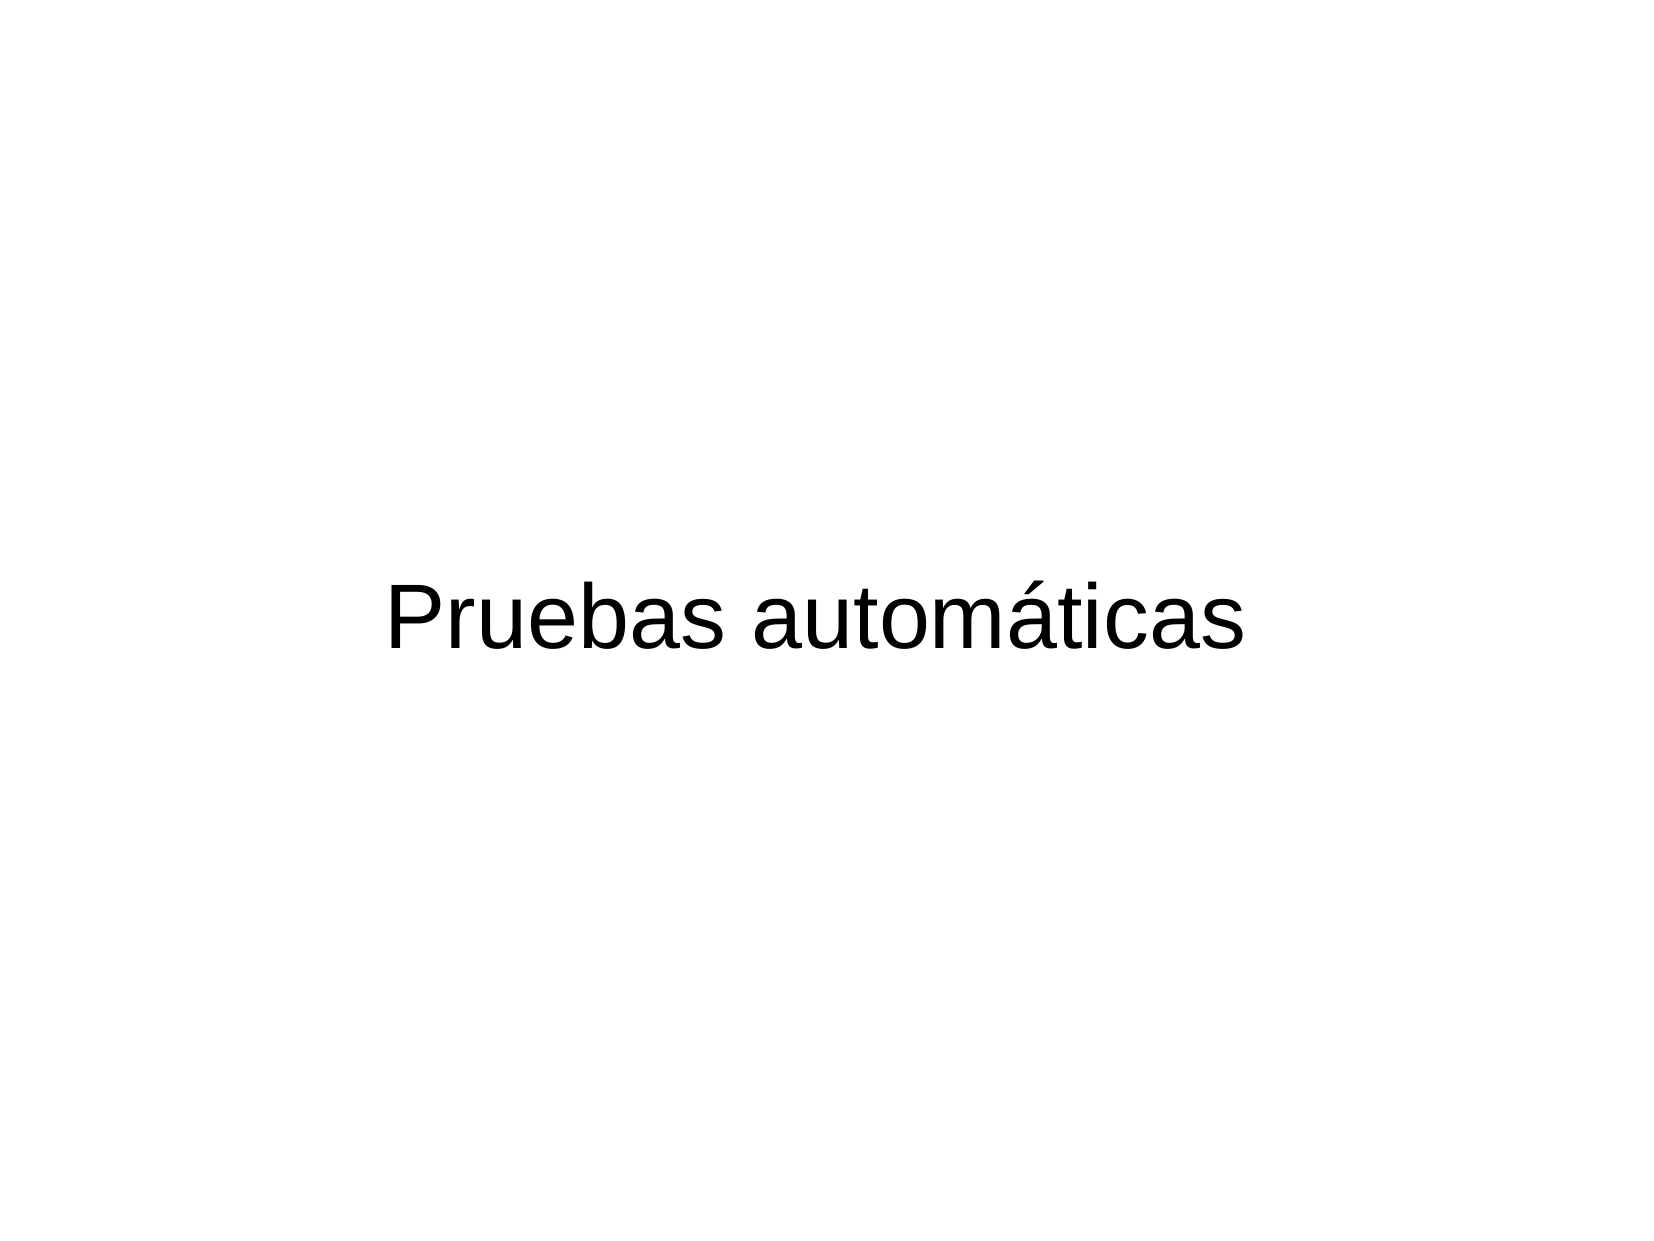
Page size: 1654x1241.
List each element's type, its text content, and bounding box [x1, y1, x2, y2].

title Pruebas automáticas [71, 512, 1561, 721]
